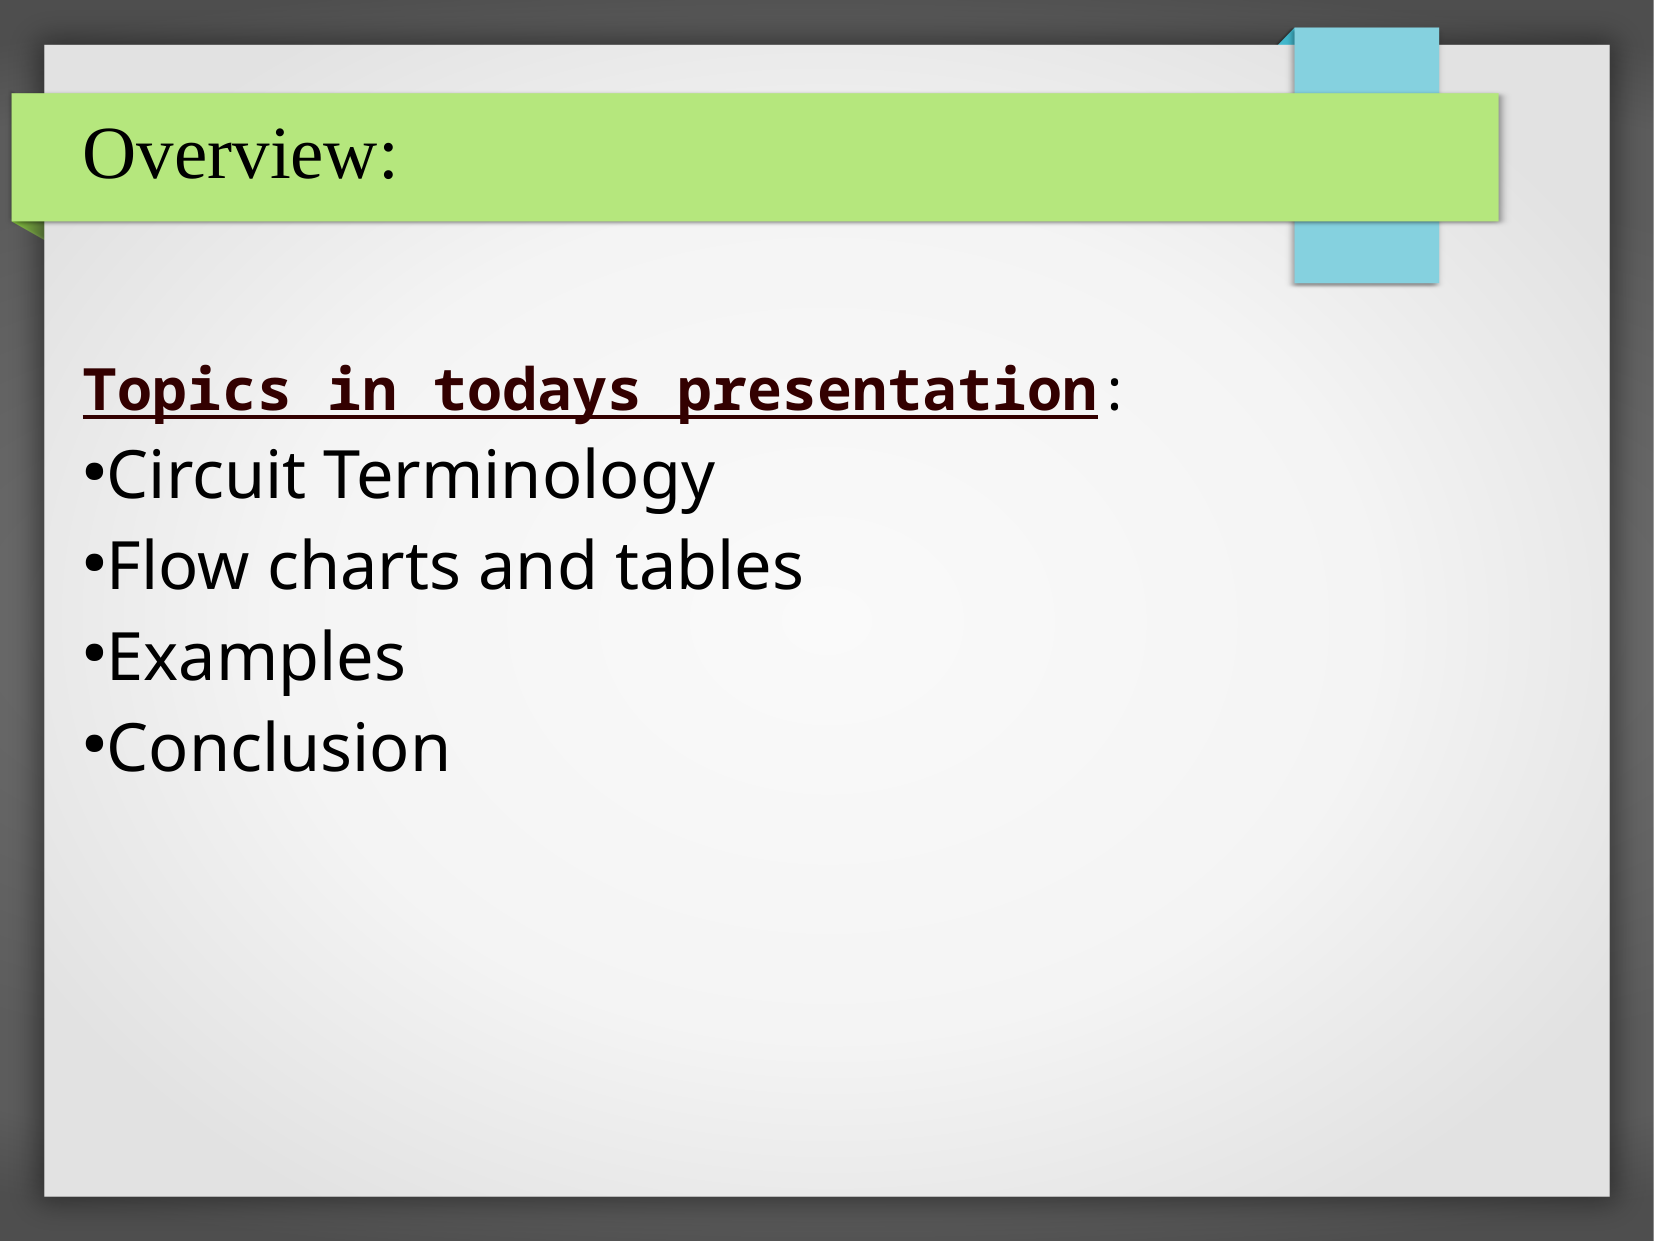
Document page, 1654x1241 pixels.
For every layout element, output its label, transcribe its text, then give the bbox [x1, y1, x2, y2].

subtitle Topics in todays presentation: Circuit Terminology Flow charts and tables Examples Conclusion [82, 255, 1366, 885]
picture [0, 0, 1654, 1241]
title Overview: [82, 94, 1264, 213]
